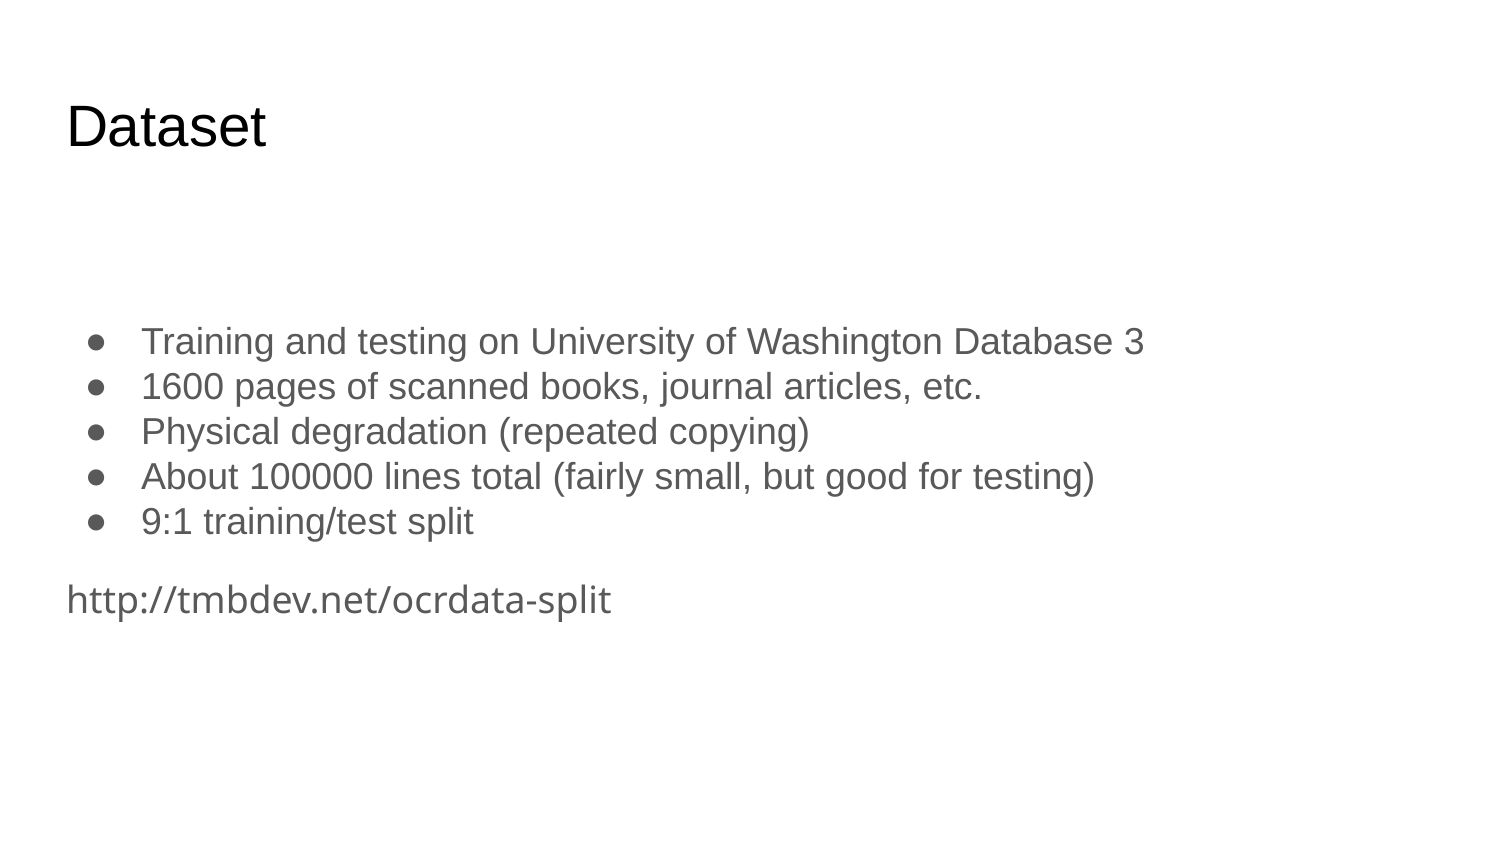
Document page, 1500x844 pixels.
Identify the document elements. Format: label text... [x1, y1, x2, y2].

title Dataset [51, 72, 1449, 167]
list Training and testing on University of Washington Database 3 1600 pages of scanned books, journal articles, etc. Physical degradation (repeated copying) About 100000 lines total (fairly small, but good for testing) 9:1 training/test split http://tmbdev.net/ocrdata-split [51, 189, 1449, 750]
